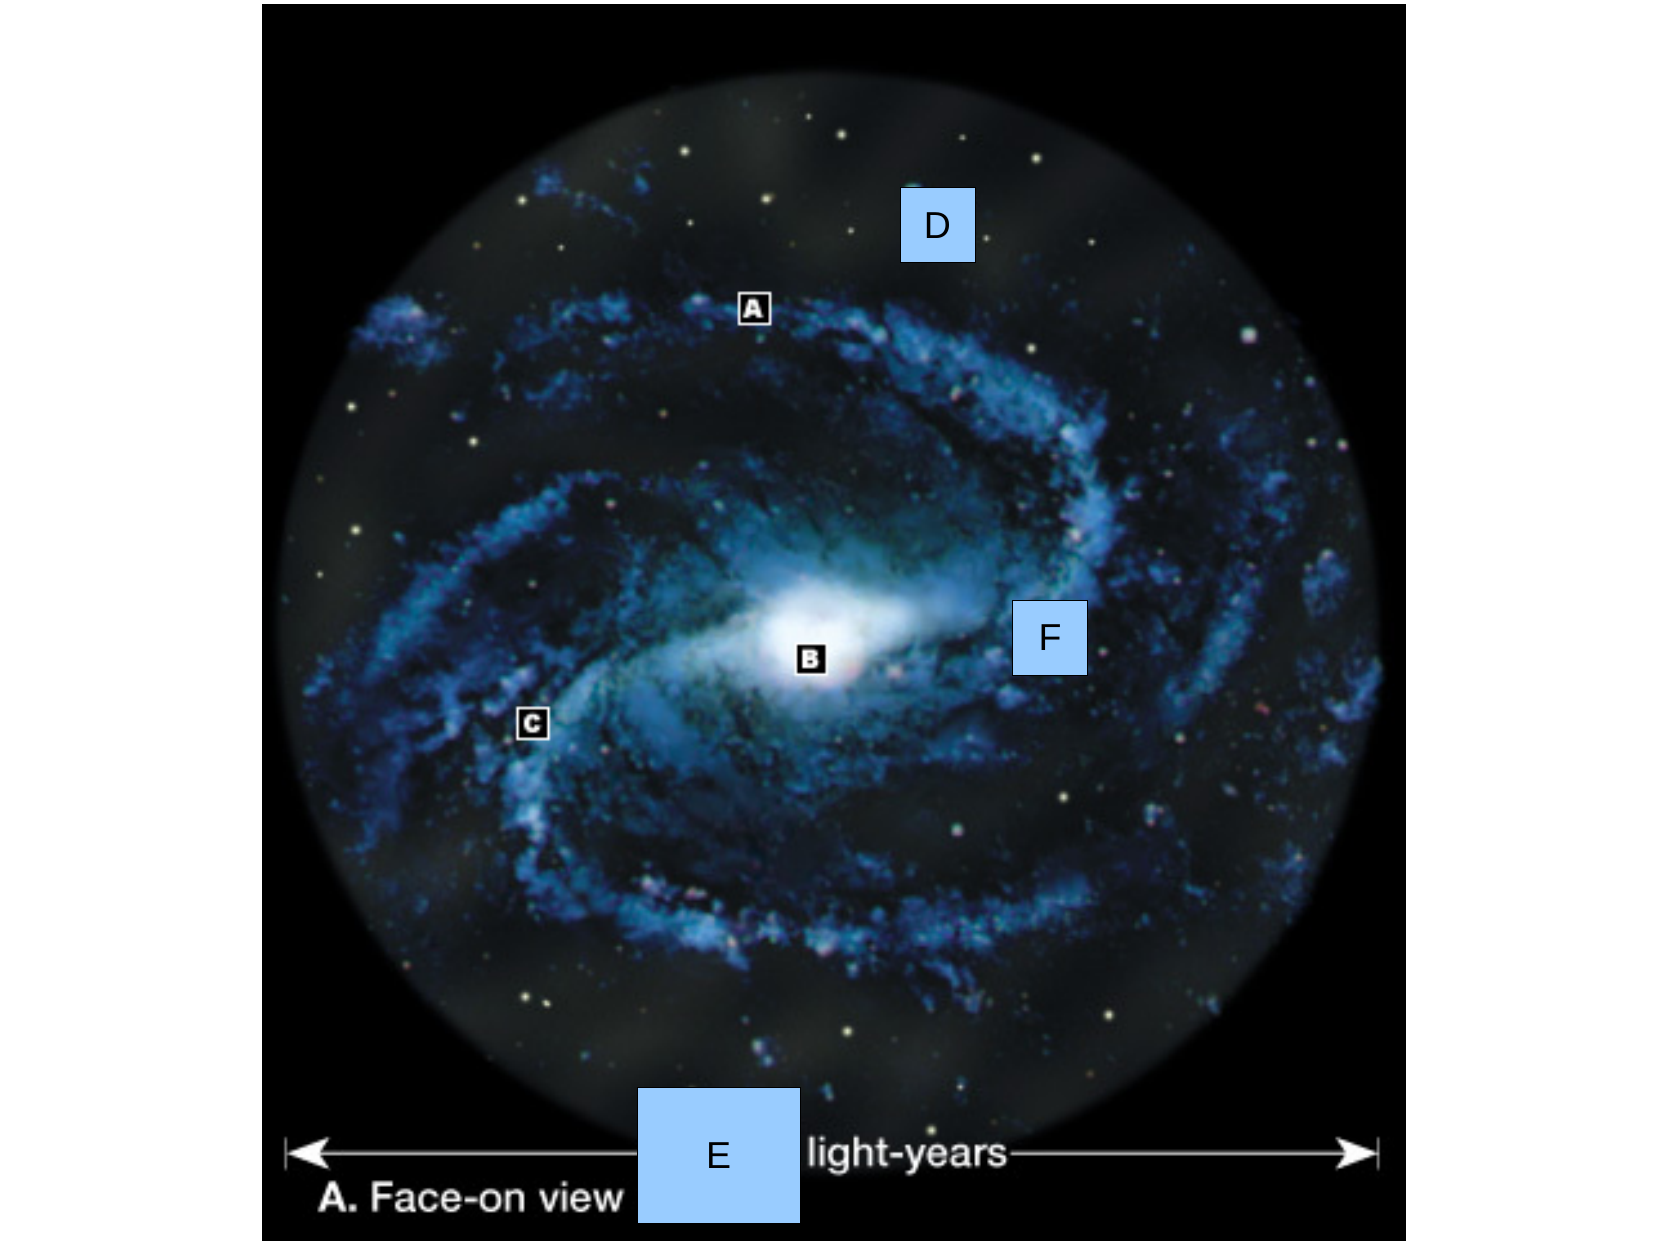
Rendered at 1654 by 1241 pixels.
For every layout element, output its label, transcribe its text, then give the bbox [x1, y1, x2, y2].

text_box F [1012, 600, 1088, 676]
text_box E [637, 1087, 801, 1224]
text_box D [900, 187, 976, 263]
picture [262, 4, 1406, 1241]
